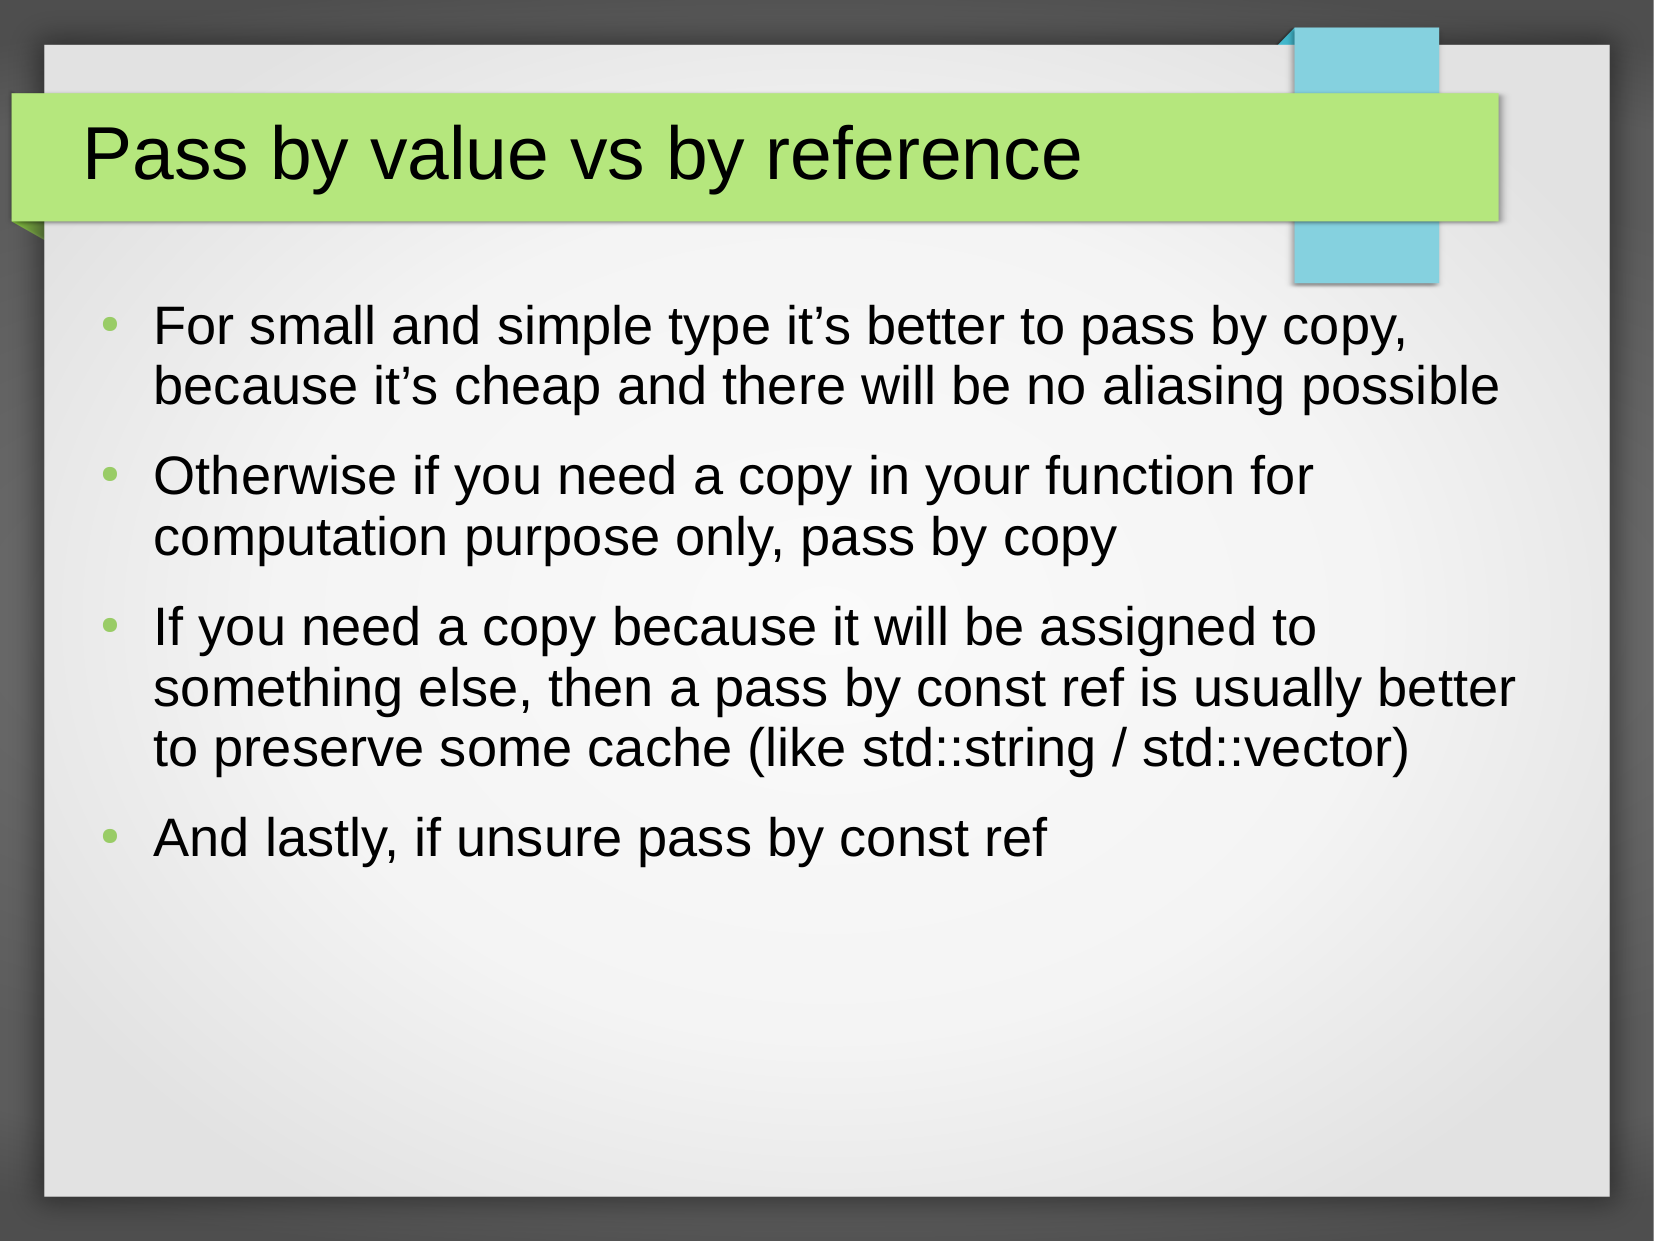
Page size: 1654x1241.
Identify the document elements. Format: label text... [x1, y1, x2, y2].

picture [0, 0, 1654, 1241]
title Pass by value vs by reference [82, 94, 1264, 213]
list For small and simple type it’s better to pass by copy, because it’s cheap and there will be no aliasing possible Otherwise if you need a copy in your function for computation purpose only, pass by copy If you need a copy because it will be assigned to something else, then a pass by const ref is usually better to preserve some cache (like std::string / std::vector) And lastly, if unsure pass by const ref [82, 295, 1571, 1156]
